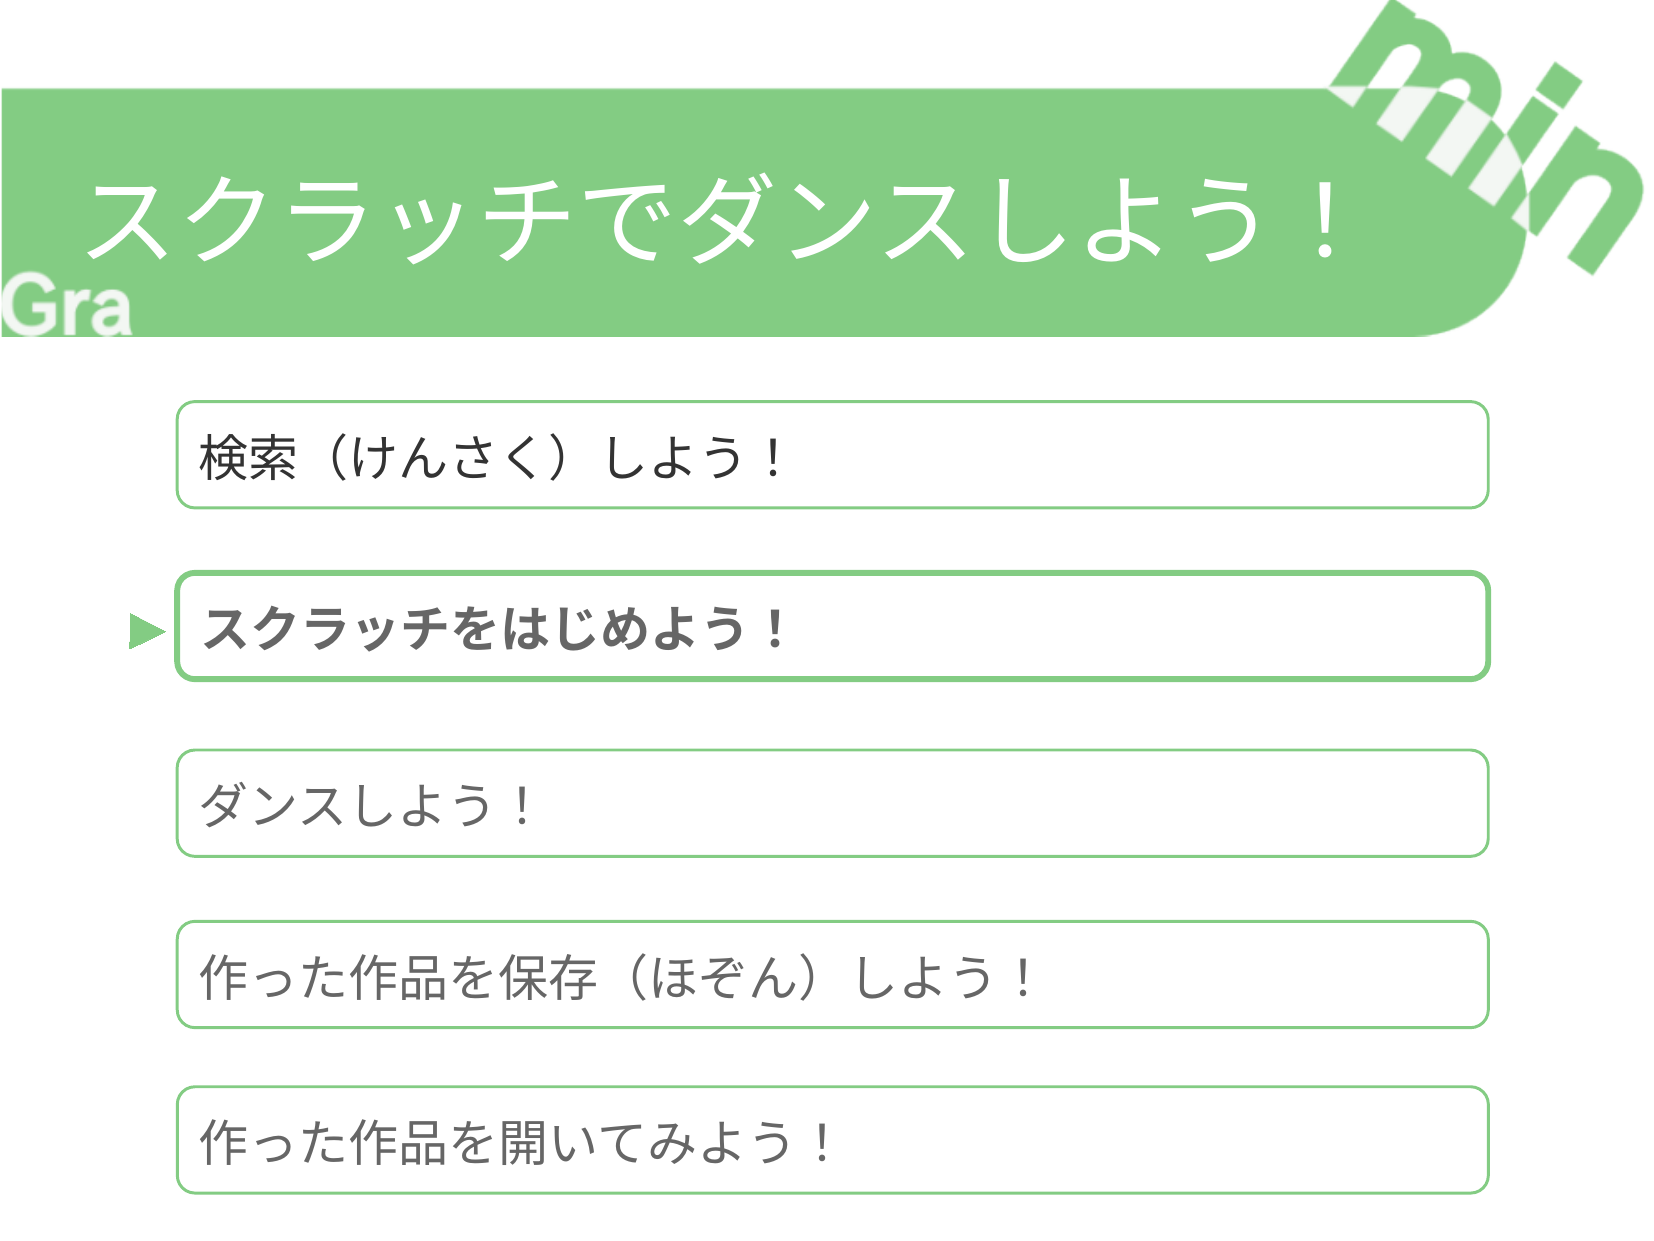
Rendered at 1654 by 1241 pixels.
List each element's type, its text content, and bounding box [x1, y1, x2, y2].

text_box 作った作品を保存（ほぞん）しよう！ [177, 921, 1489, 1028]
text_box ダンスしよう！ [177, 750, 1489, 857]
picture [1, 0, 1654, 337]
text_box スクラッチをはじめよう！ [177, 572, 1489, 680]
text_box 作った作品を開いてみよう！ [177, 1086, 1489, 1194]
text_box [129, 613, 166, 649]
title スクラッチでダンスしよう！ [5, 143, 1447, 284]
text_box 検索（けんさく）しよう！ [177, 401, 1489, 508]
